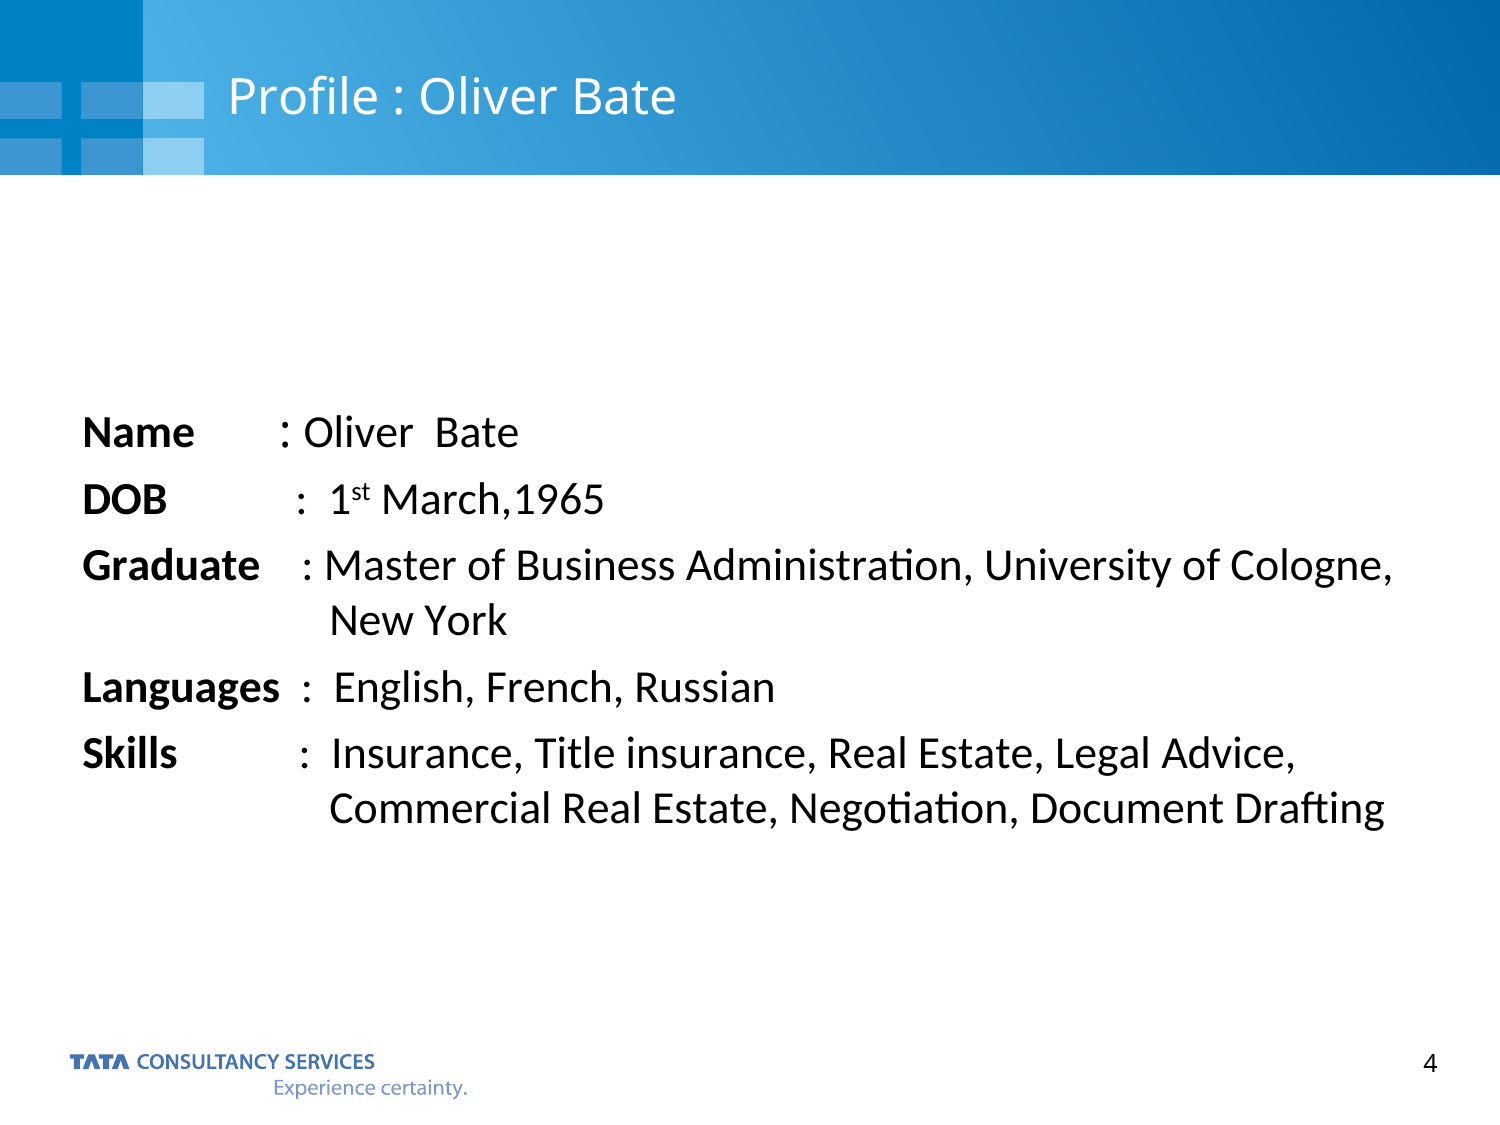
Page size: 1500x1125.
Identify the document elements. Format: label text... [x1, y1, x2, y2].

text_box Name : Oliver Bate DOB : 1st March,1965 Graduate : Master of Business Administration, University of Cologne, New York Languages : English, French, Russian Skills : Insurance, Title insurance, Real Estate, Legal Advice, Commercial Real Estate, Negotiation, Document Drafting [67, 195, 1450, 938]
text_box Profile : Oliver Bate [212, 54, 1450, 135]
